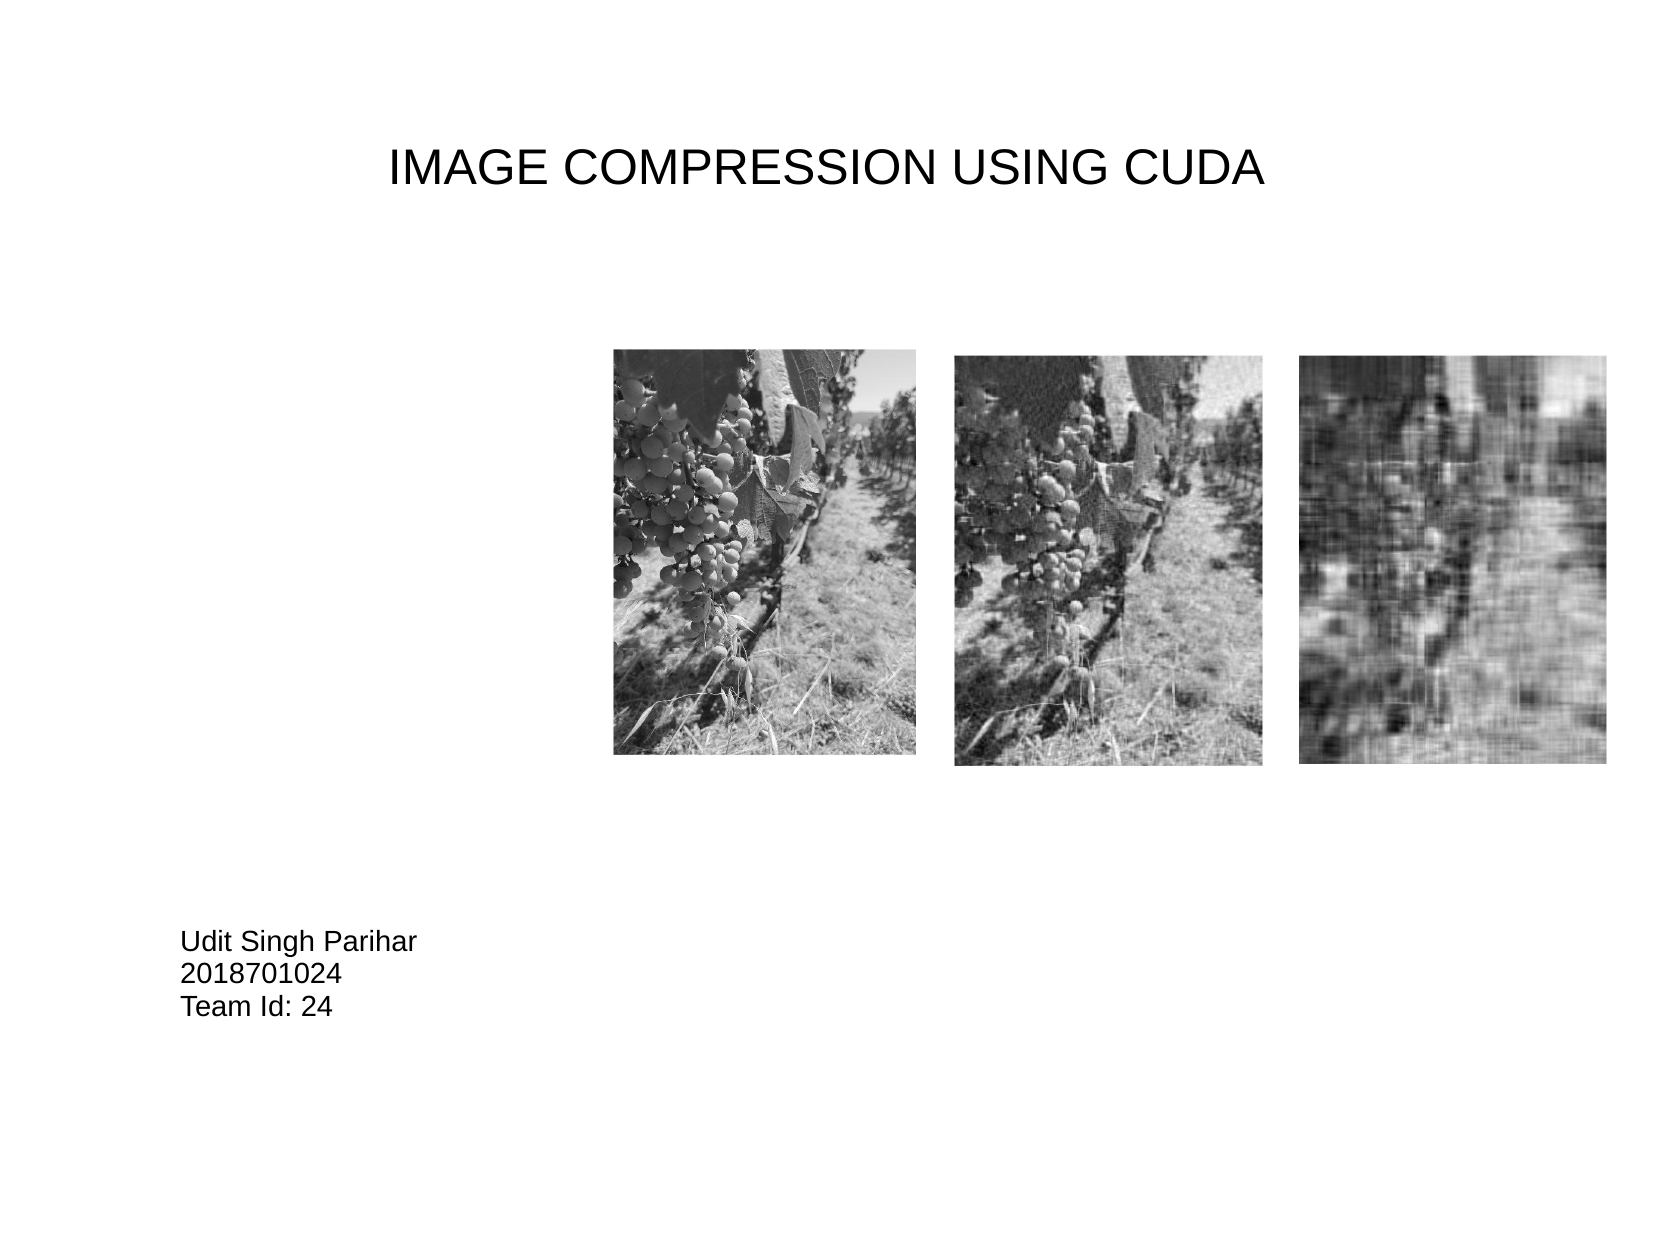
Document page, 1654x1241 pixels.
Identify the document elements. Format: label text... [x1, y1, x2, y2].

picture [953, 354, 1264, 768]
text_box Udit Singh Parihar 2018701024 Team Id: 24 [165, 917, 438, 1063]
picture [1299, 354, 1607, 764]
title IMAGE COMPRESSION USING CUDA [82, 35, 1571, 243]
picture [612, 349, 916, 756]
